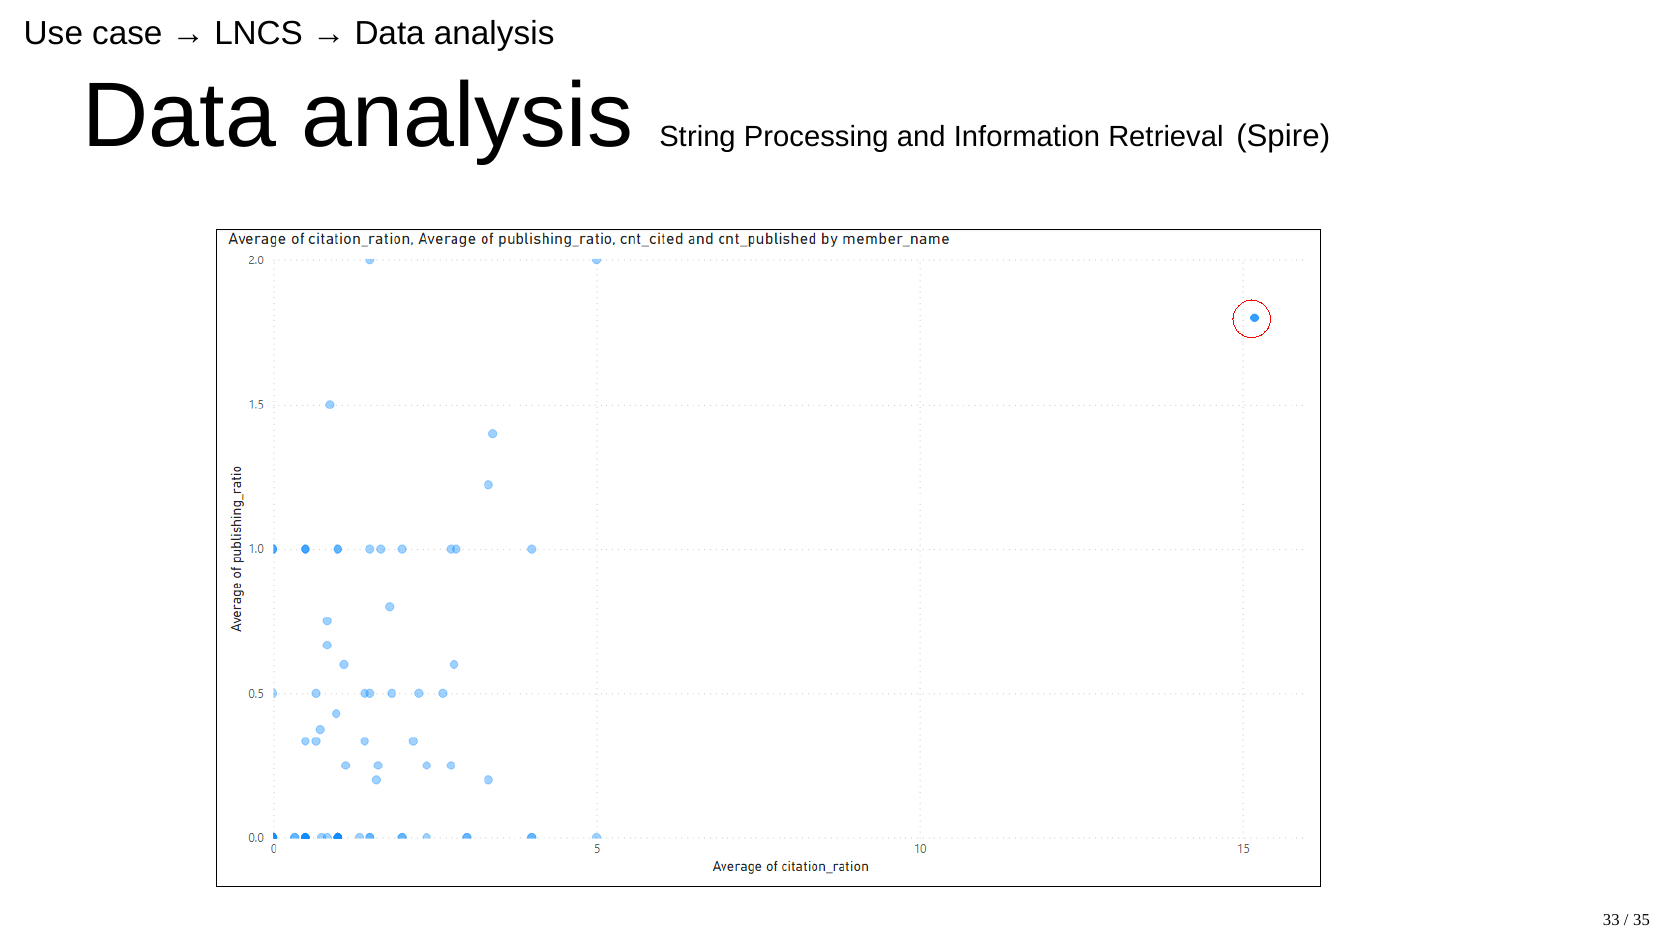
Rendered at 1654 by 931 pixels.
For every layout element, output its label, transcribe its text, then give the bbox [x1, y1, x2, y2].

title Use case → LNCS → Data analysis [23, 14, 624, 52]
picture [216, 229, 1321, 887]
title Data analysis String Processing and Information Retrieval (Spire) [82, 37, 1571, 193]
